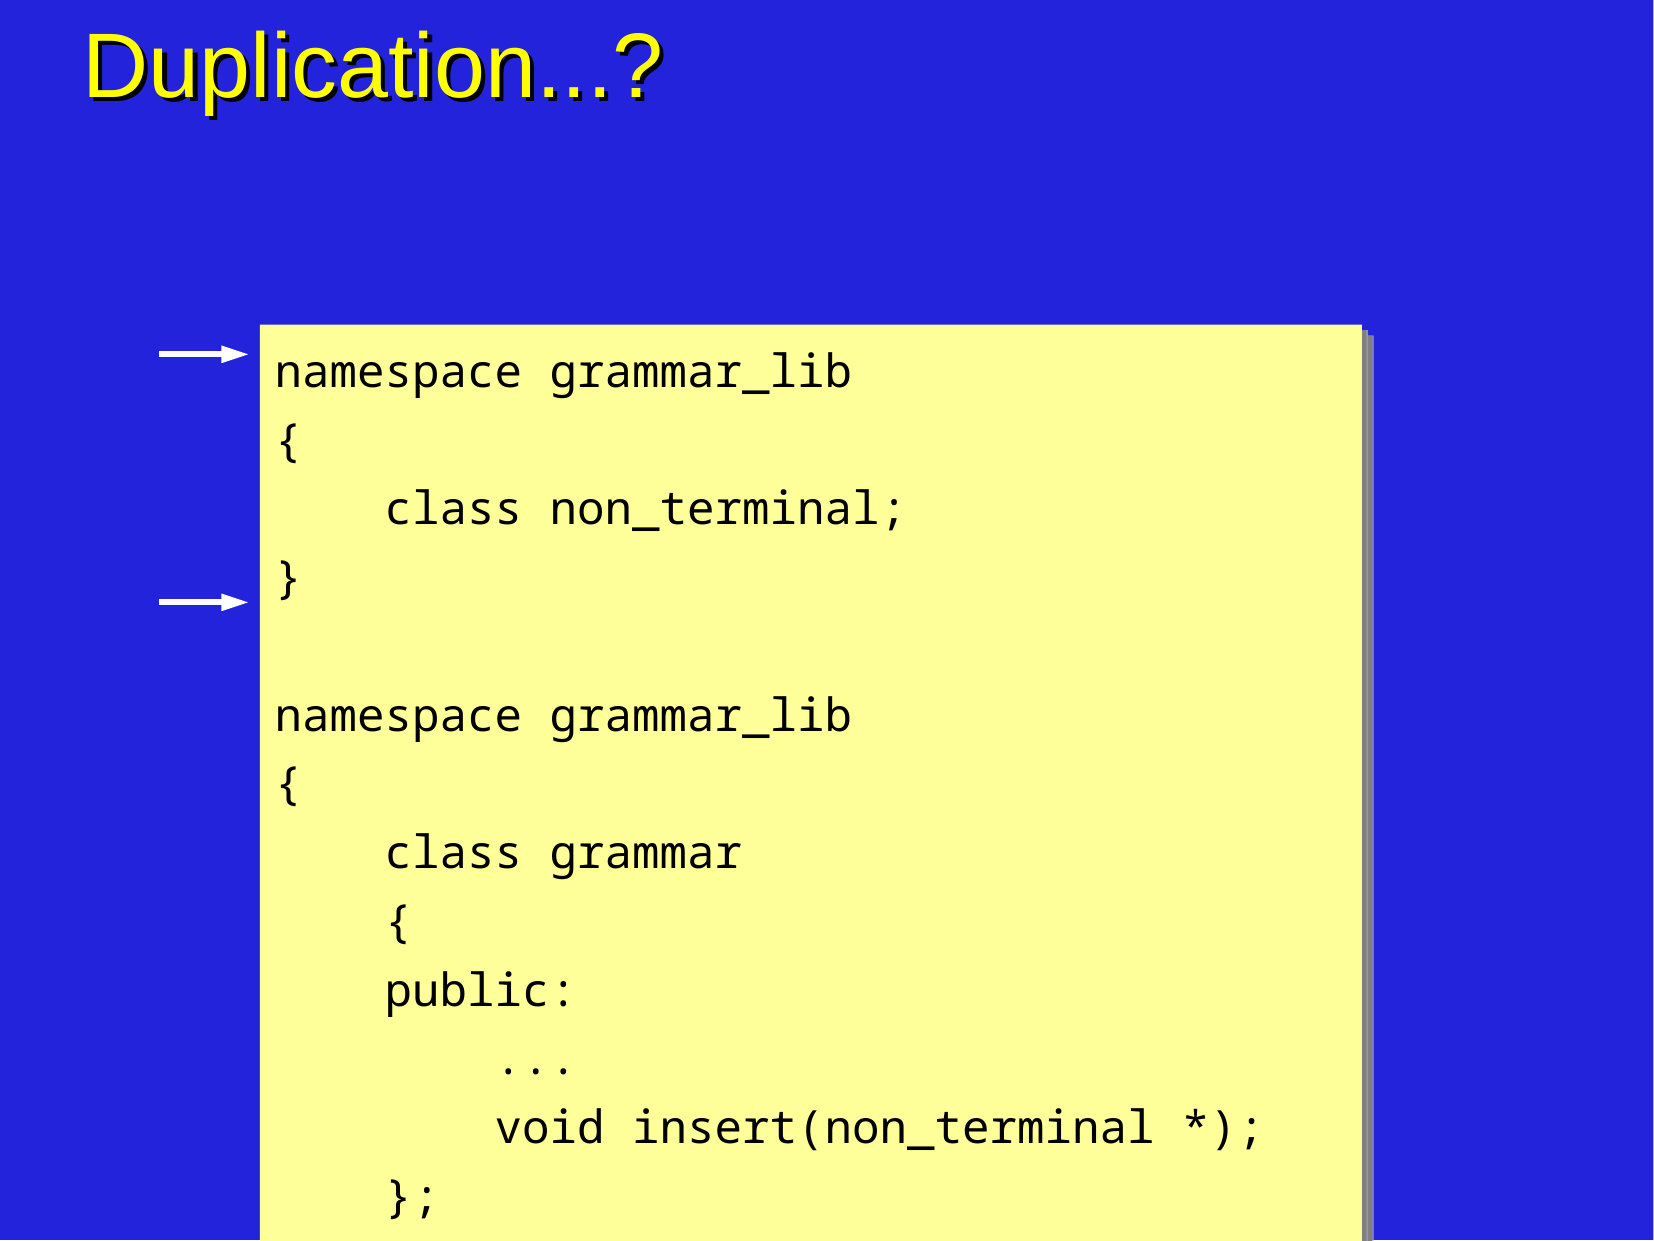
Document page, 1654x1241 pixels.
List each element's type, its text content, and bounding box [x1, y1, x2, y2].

text_box namespace grammar_lib { class non_terminal; } namespace grammar_lib { class grammar { public: ... void insert(non_terminal *); }; } [259, 324, 1362, 1241]
title Duplication...? [82, 2, 1571, 130]
